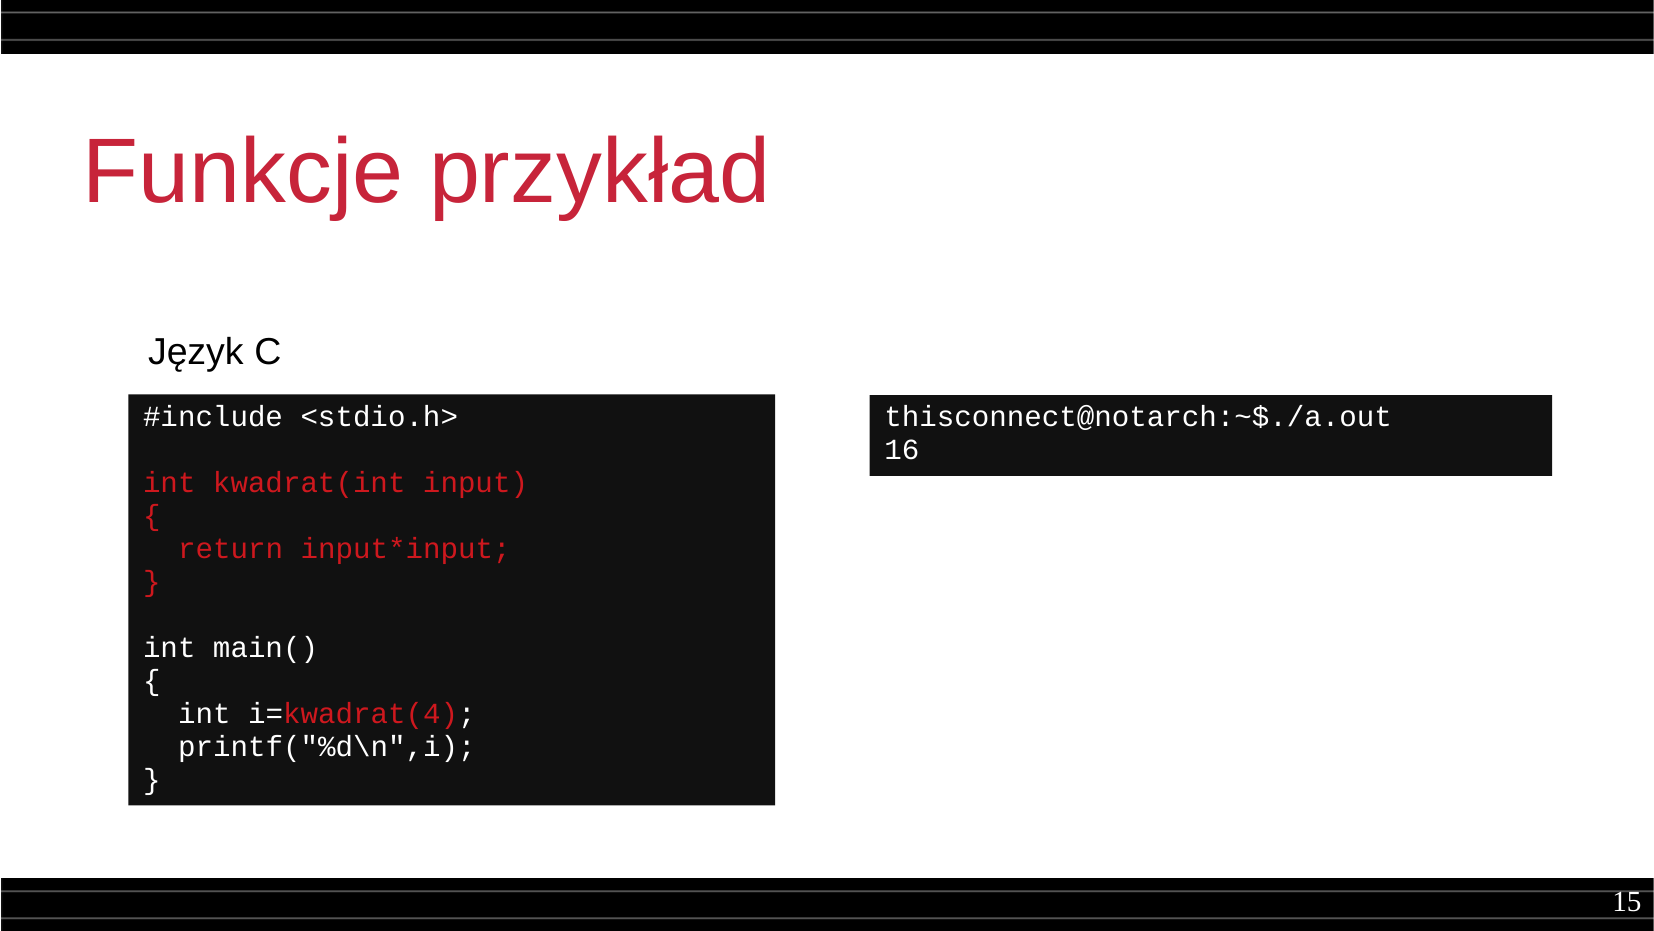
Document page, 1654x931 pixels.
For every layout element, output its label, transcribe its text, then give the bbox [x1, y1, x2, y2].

picture [1, 878, 1654, 931]
text_box thisconnect@notarch:~$./a.out 16 [869, 395, 1553, 476]
text_box #include <stdio.h> int kwadrat(int input) { return input*input; } int main() { int i=kwadrat(4); printf("%d\n",i); } [128, 394, 776, 806]
picture [1, 0, 1654, 54]
title Funkcje przykład [82, 92, 1571, 249]
text_box Język C [133, 322, 623, 380]
